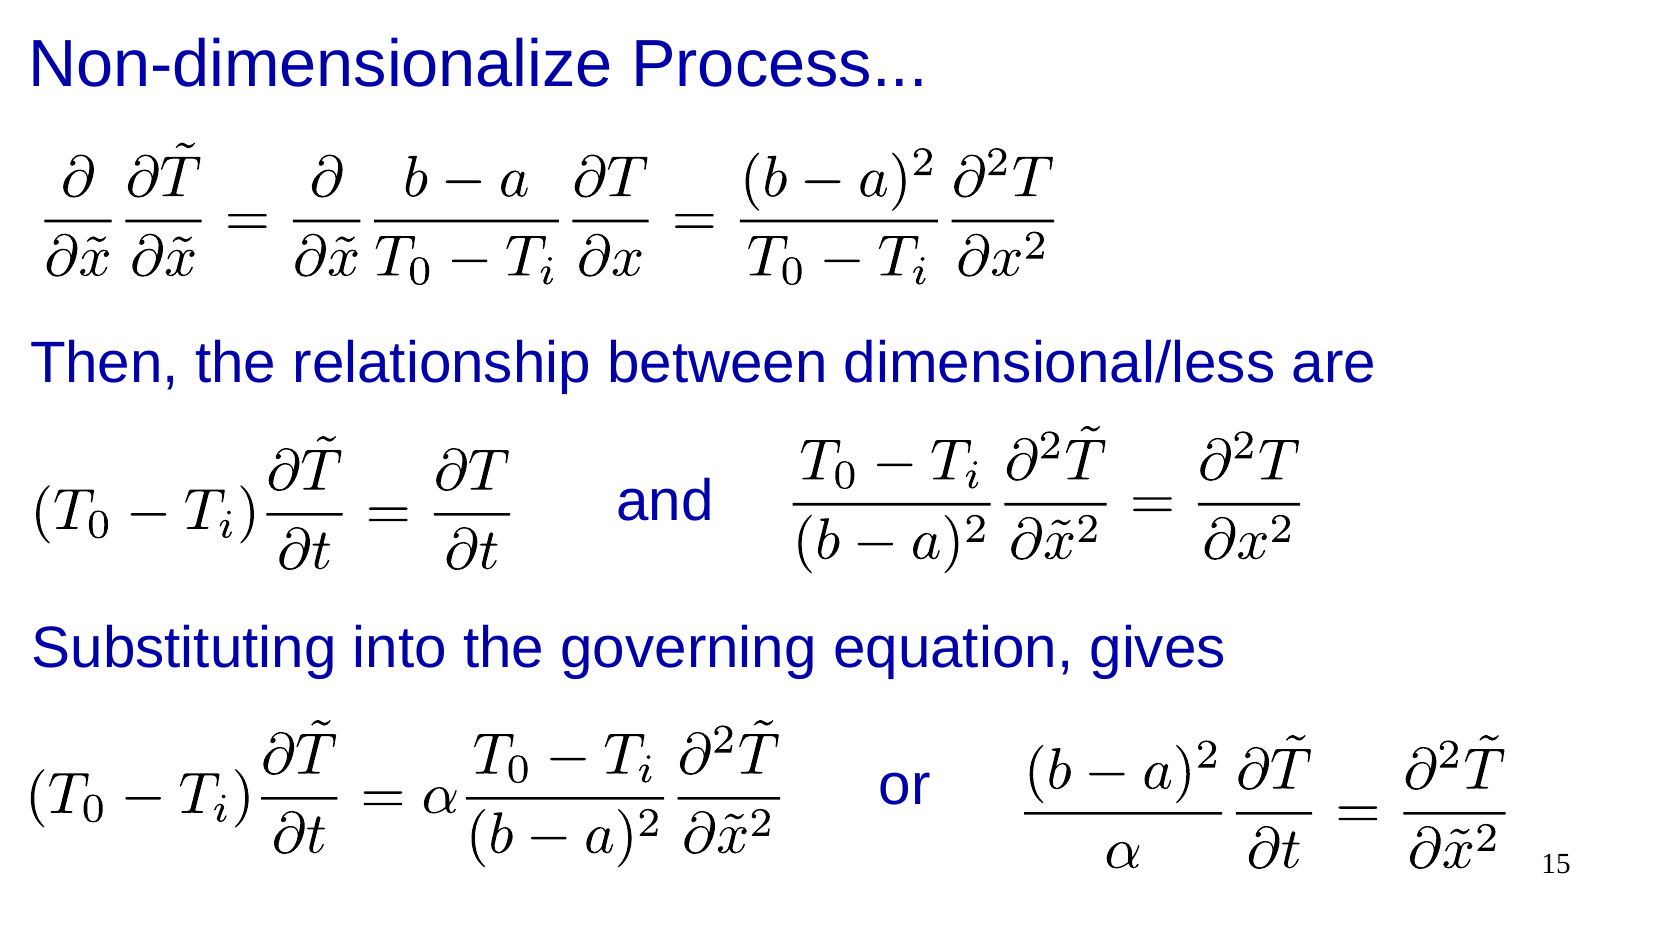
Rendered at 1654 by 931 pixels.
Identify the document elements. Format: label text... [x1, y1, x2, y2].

title Non-dimensionalize Process... [28, 21, 1626, 106]
list Then, the relationship between dimensional/less are [30, 330, 1645, 916]
text_box [792, 425, 1301, 574]
text_box and [616, 467, 1020, 548]
text_box [30, 436, 511, 571]
text_box Substituting into the governing equation, gives [31, 615, 1606, 695]
text_box [1024, 735, 1506, 869]
text_box or [878, 751, 1282, 832]
text_box [44, 142, 1055, 286]
text_box [25, 720, 781, 868]
